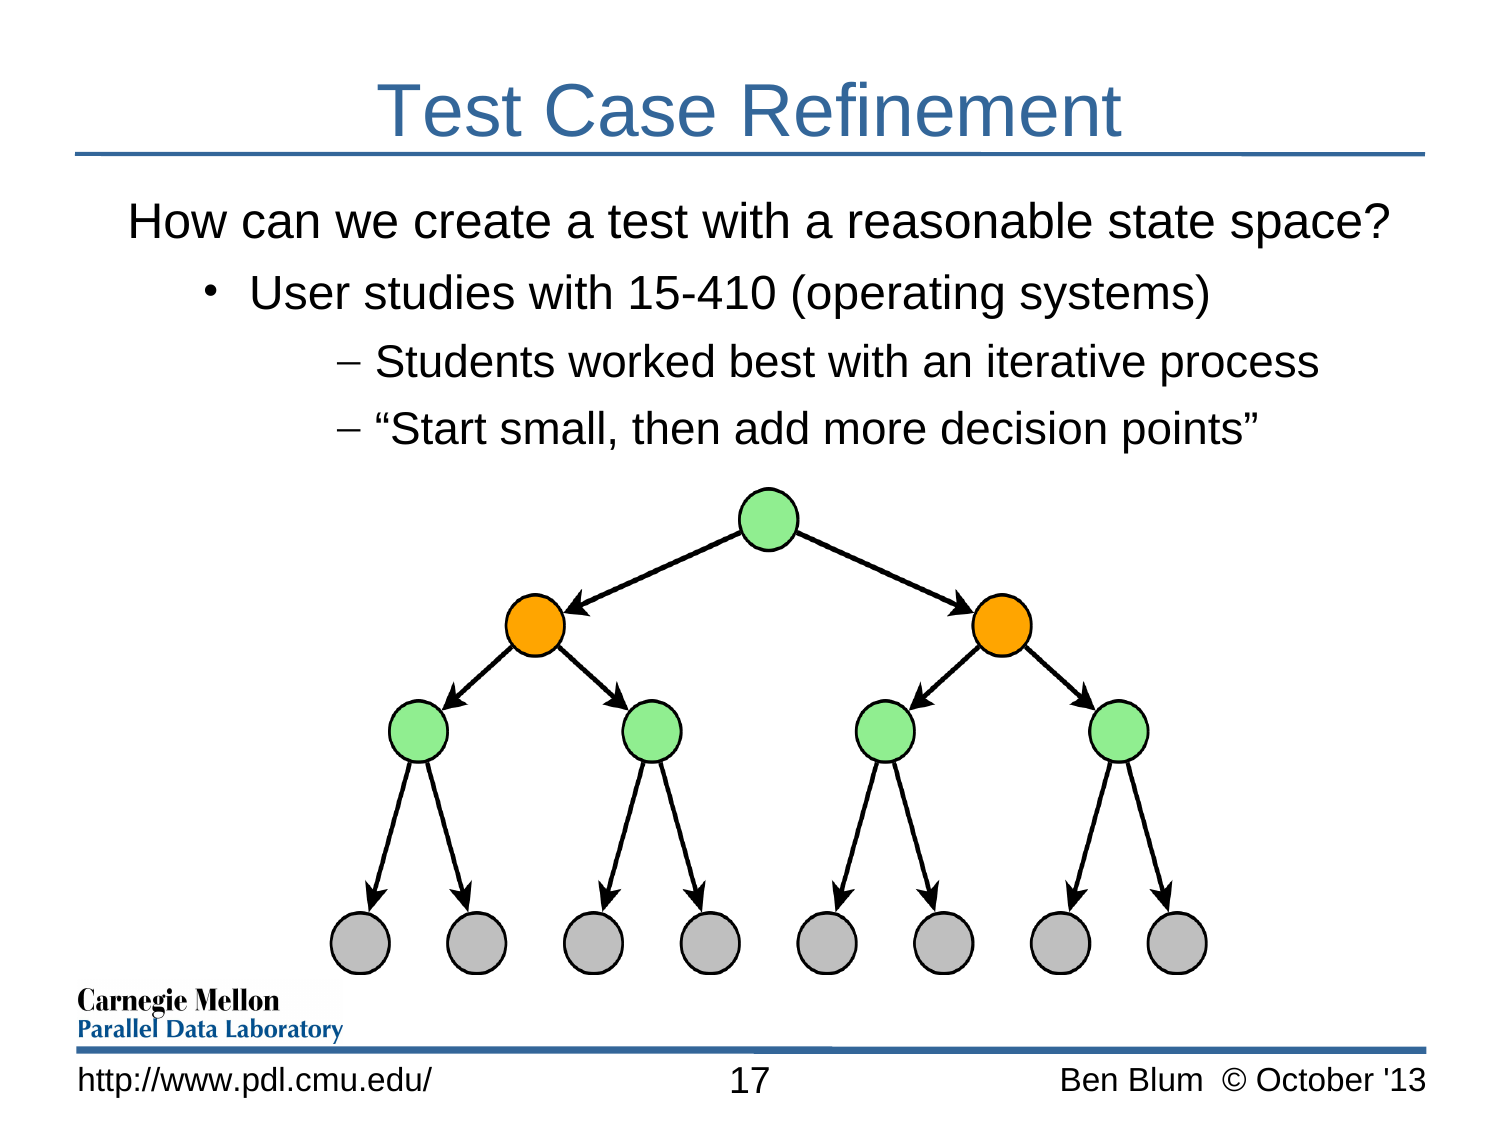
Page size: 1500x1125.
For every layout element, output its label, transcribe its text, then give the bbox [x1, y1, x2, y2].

picture [300, 938, 1238, 976]
picture [77, 979, 343, 1044]
title Test Case Refinement [112, 49, 1388, 163]
list How can we create a test with a reasonable state space? User studies with 15-410 (operating systems) Students worked best with an iterative process “Start small, then add more decision points” [112, 181, 1426, 938]
